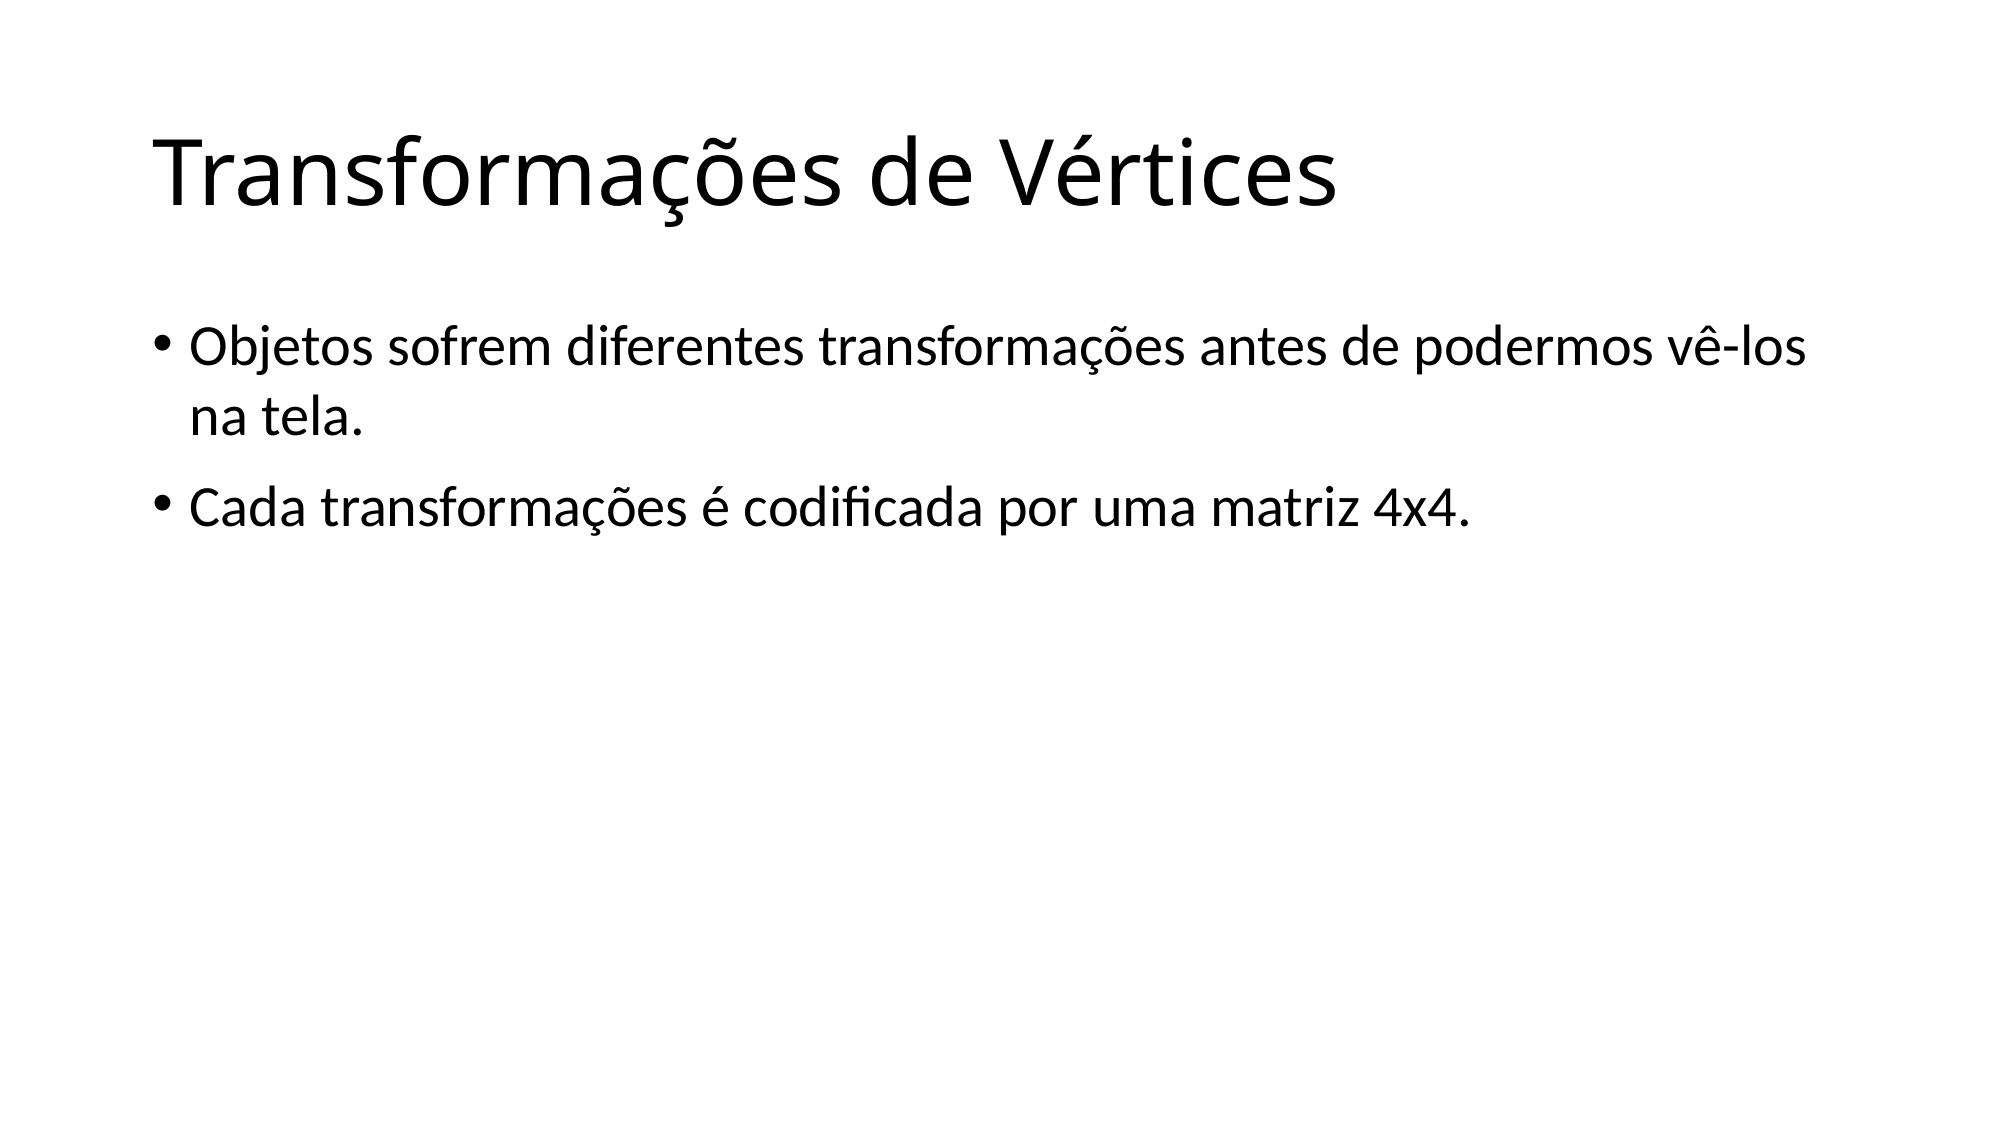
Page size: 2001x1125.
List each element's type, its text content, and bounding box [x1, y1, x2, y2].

list Objetos sofrem diferentes transformações antes de podermos vê-los na tela. Cada transformações é codificada por uma matriz 4x4. [137, 299, 1863, 1014]
title Transformações de Vértices [137, 59, 1863, 278]
